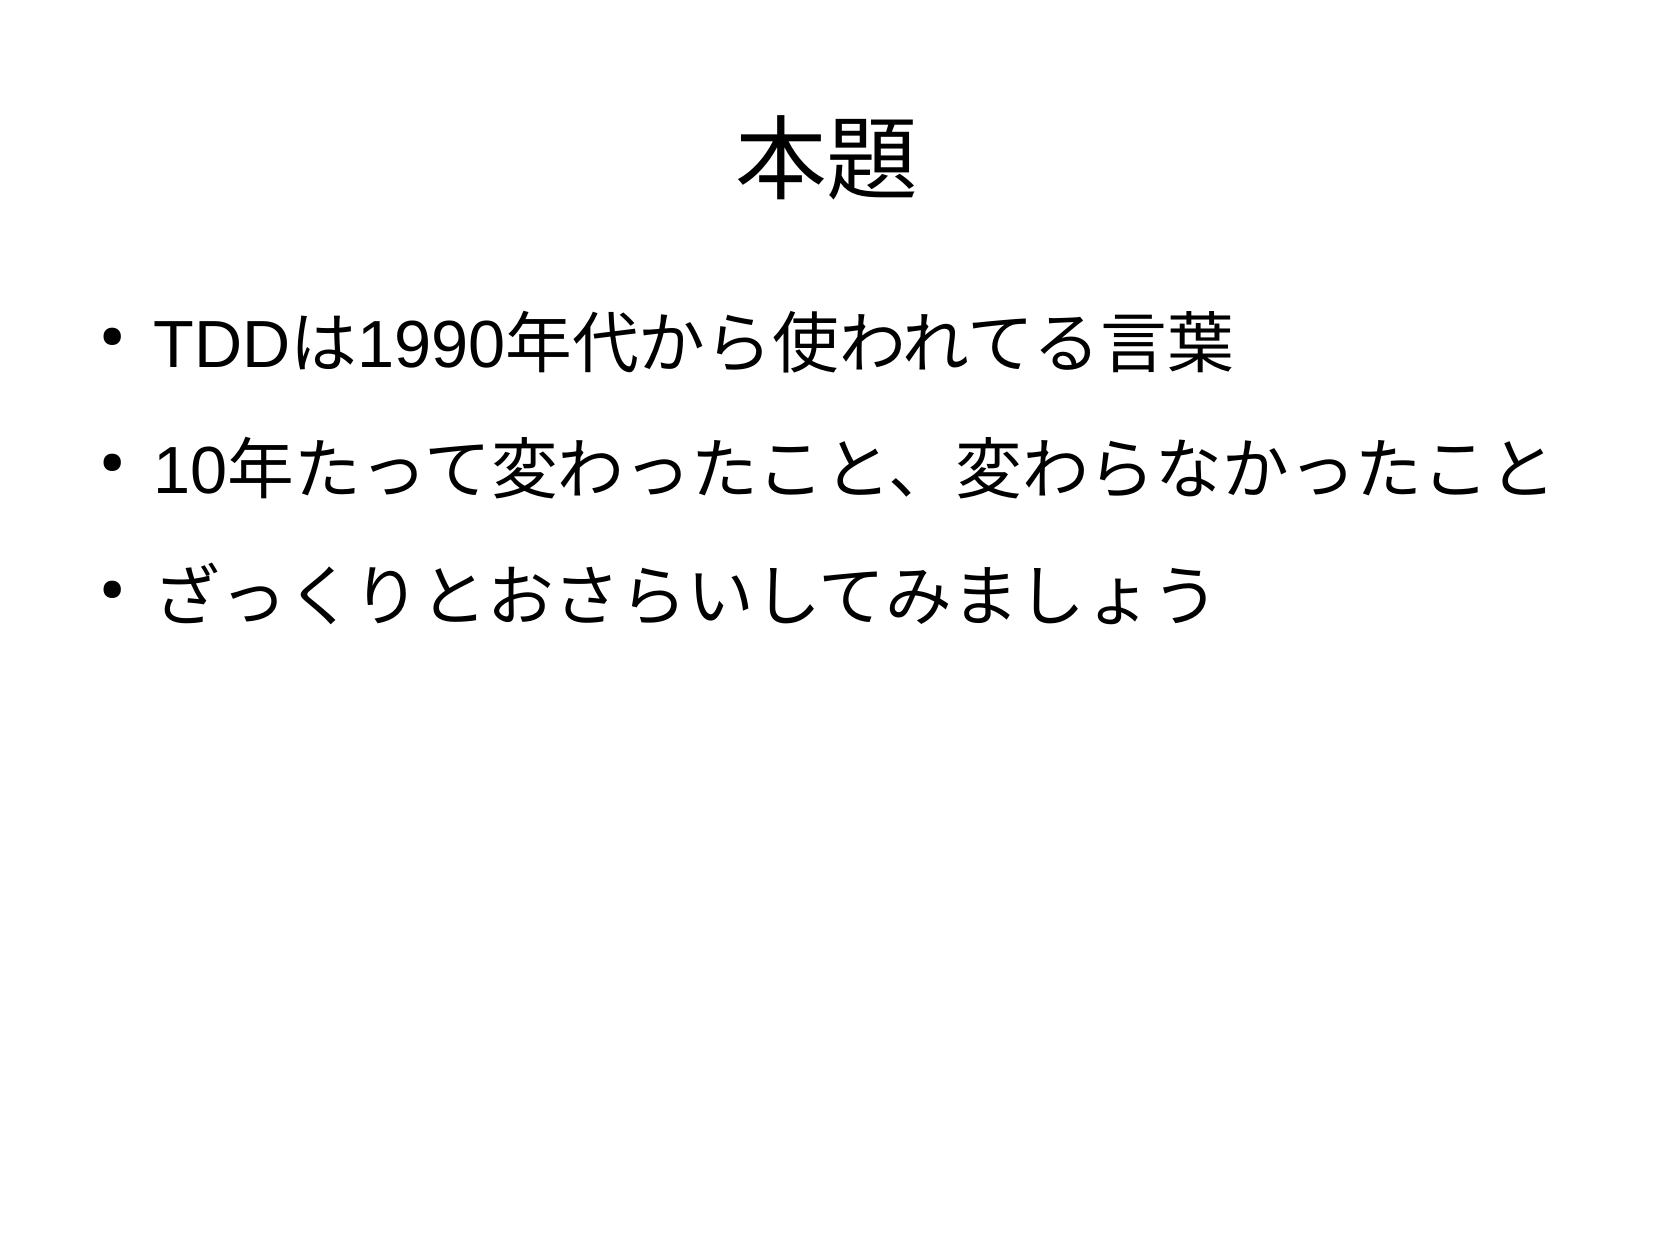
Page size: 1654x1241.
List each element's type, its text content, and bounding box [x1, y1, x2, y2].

title 本題 [82, 49, 1571, 257]
list TDDは1990年代から使われてる言葉 10年たって変わったこと、変わらなかったこと ざっくりとおさらいしてみましょう [82, 290, 1571, 1109]
